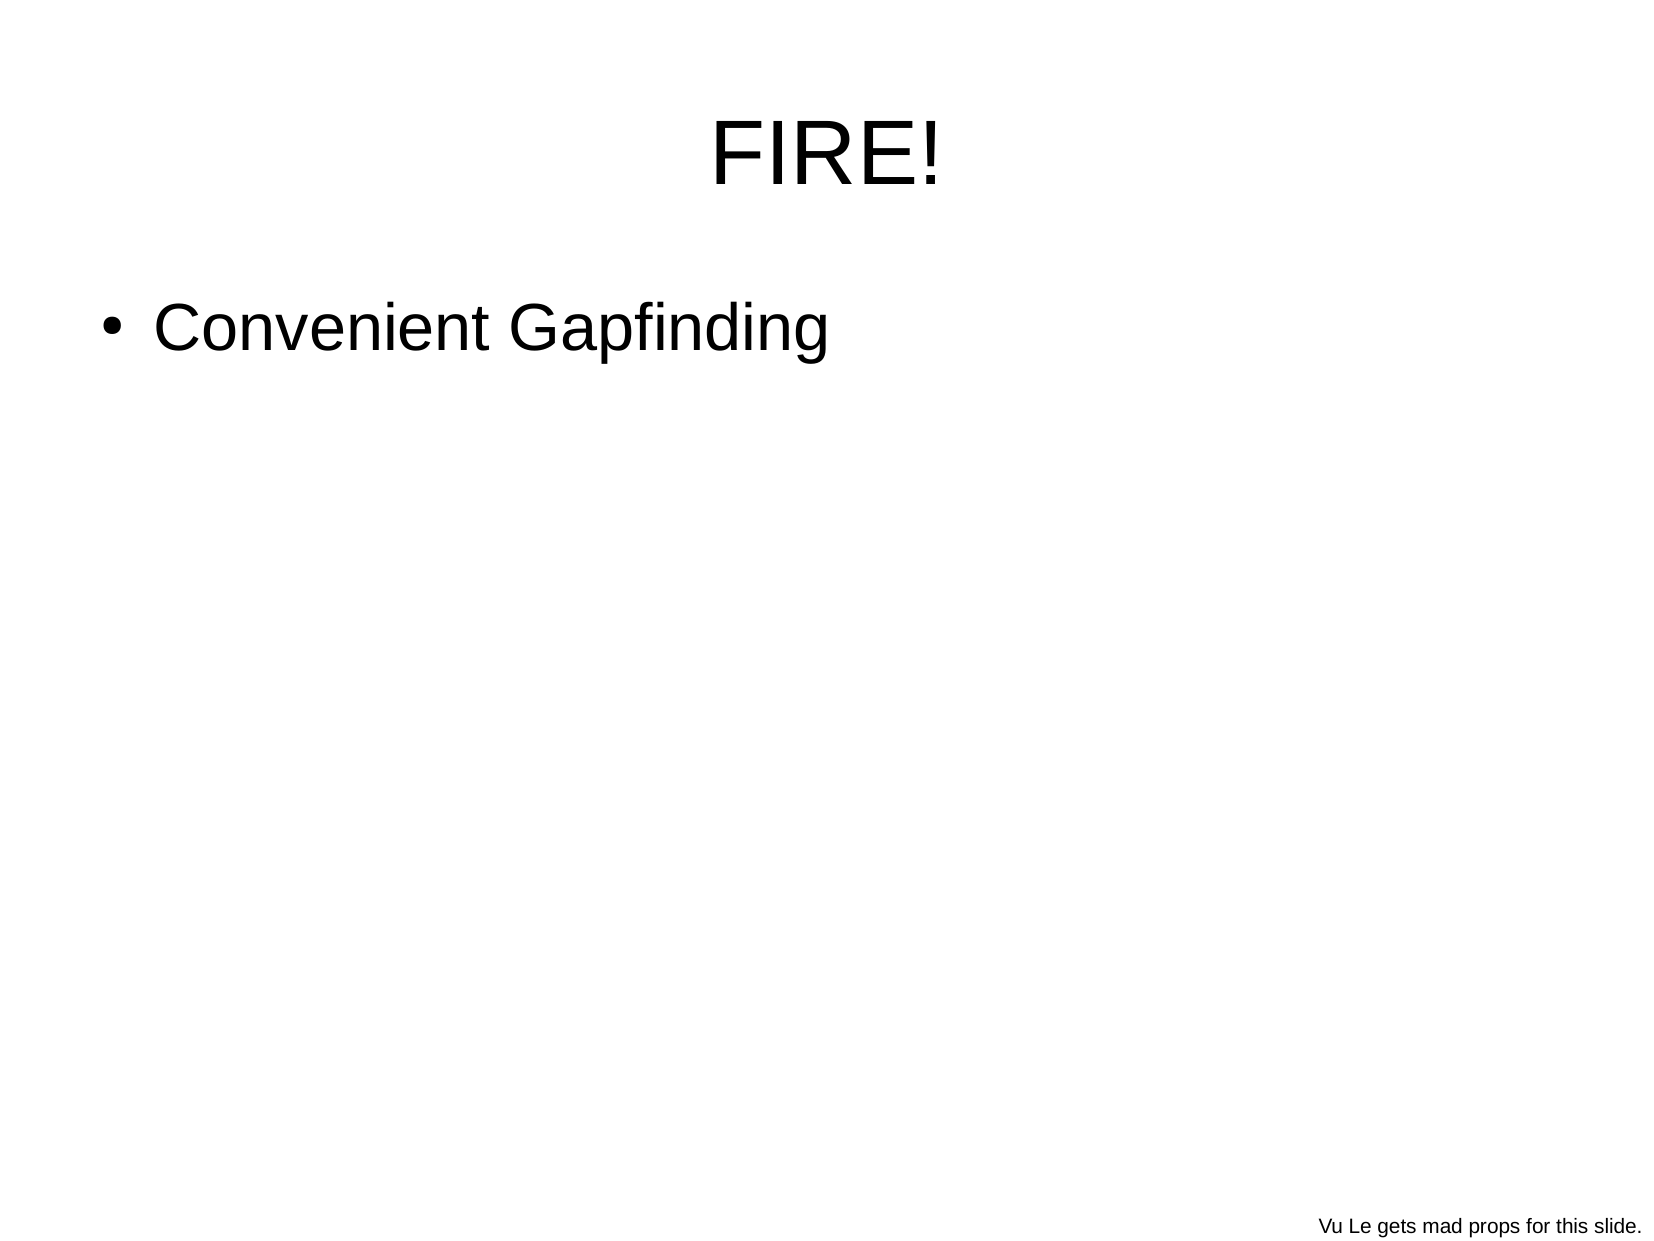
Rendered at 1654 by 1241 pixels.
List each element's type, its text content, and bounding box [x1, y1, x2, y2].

list Convenient Gapfinding [82, 290, 1571, 1010]
title FIRE! [82, 49, 1571, 257]
list Vu Le gets mad props for this slide. [1241, 1215, 1654, 1240]
